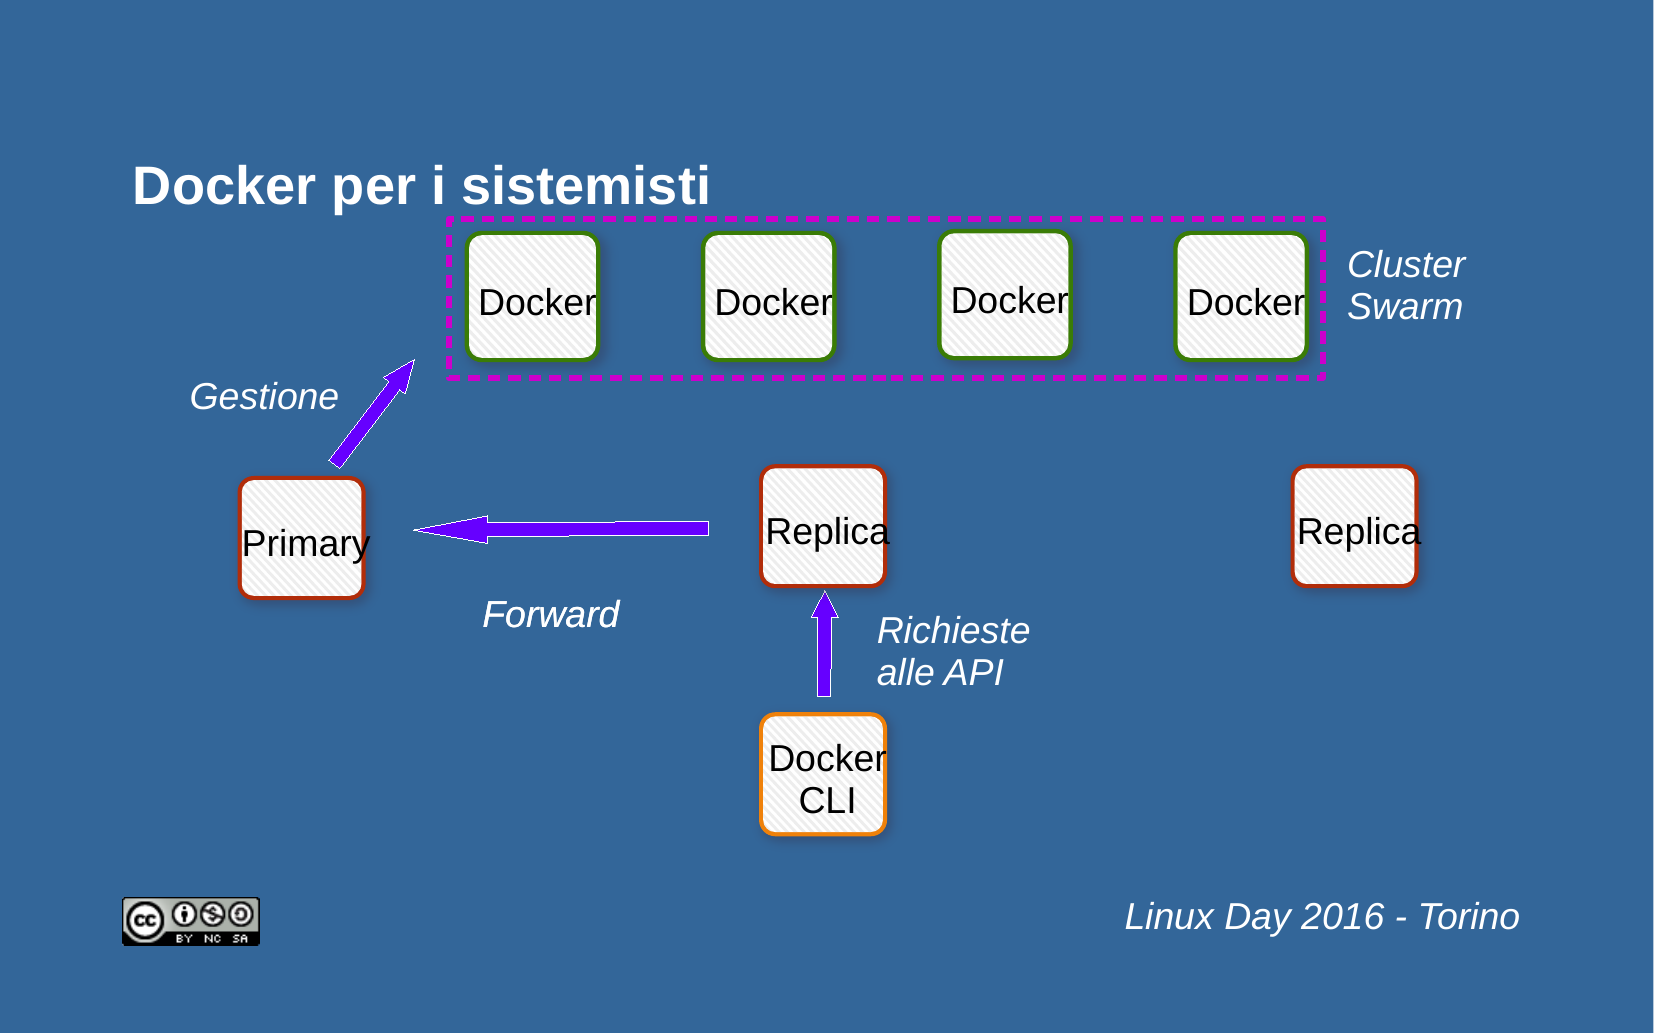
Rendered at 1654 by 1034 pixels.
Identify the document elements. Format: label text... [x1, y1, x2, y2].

picture [744, 696, 912, 863]
picture [448, 214, 626, 390]
text_box Richieste alle API [862, 602, 1087, 744]
text_box [328, 359, 415, 469]
text_box [811, 615, 839, 697]
text_box Forward [467, 586, 635, 644]
picture [122, 897, 260, 946]
picture [685, 214, 863, 390]
text_box [413, 515, 709, 544]
picture [222, 460, 390, 626]
text_box Linux Day 2016 - Torino [1109, 887, 1536, 1034]
text_box Docker per i sistemisti [118, 118, 1536, 961]
text_box Gestione [174, 368, 355, 426]
picture [1275, 448, 1443, 615]
picture [921, 212, 1099, 388]
picture [1157, 214, 1335, 390]
picture [744, 448, 912, 615]
text_box Cluster Swarm [1332, 236, 1481, 336]
